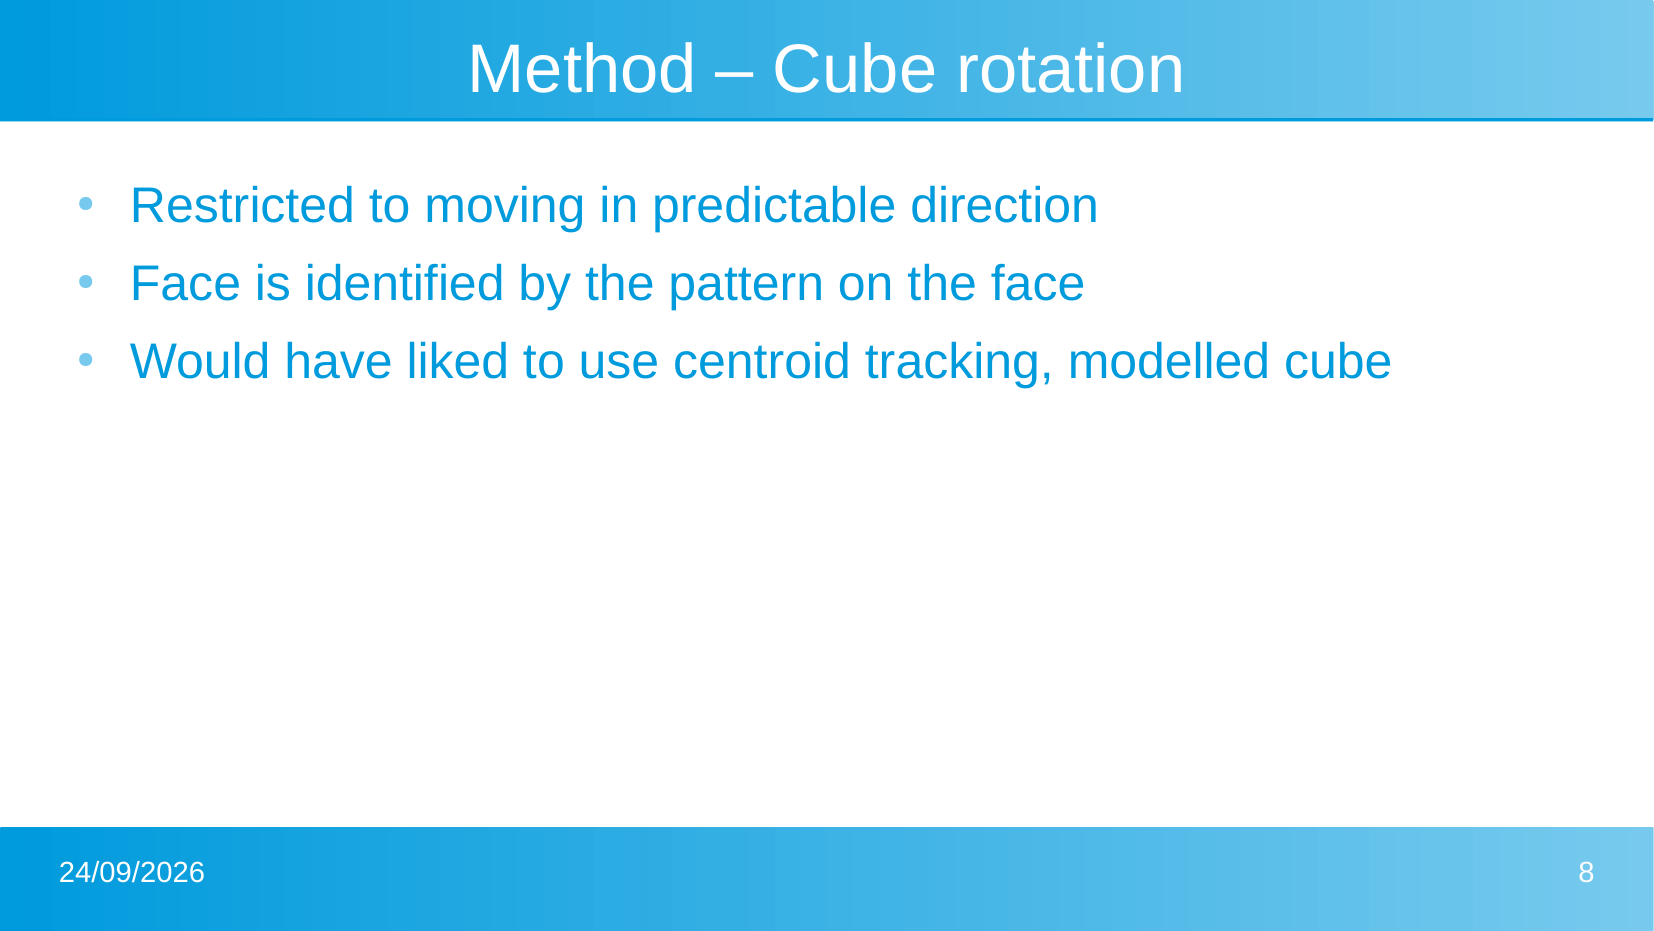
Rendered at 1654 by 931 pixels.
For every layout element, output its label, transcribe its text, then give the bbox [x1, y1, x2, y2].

title Method – Cube rotation [59, 29, 1595, 108]
list Restricted to moving in predictable direction Face is identified by the pattern on the face Would have liked to use centroid tracking, modelled cube [59, 177, 1595, 768]
